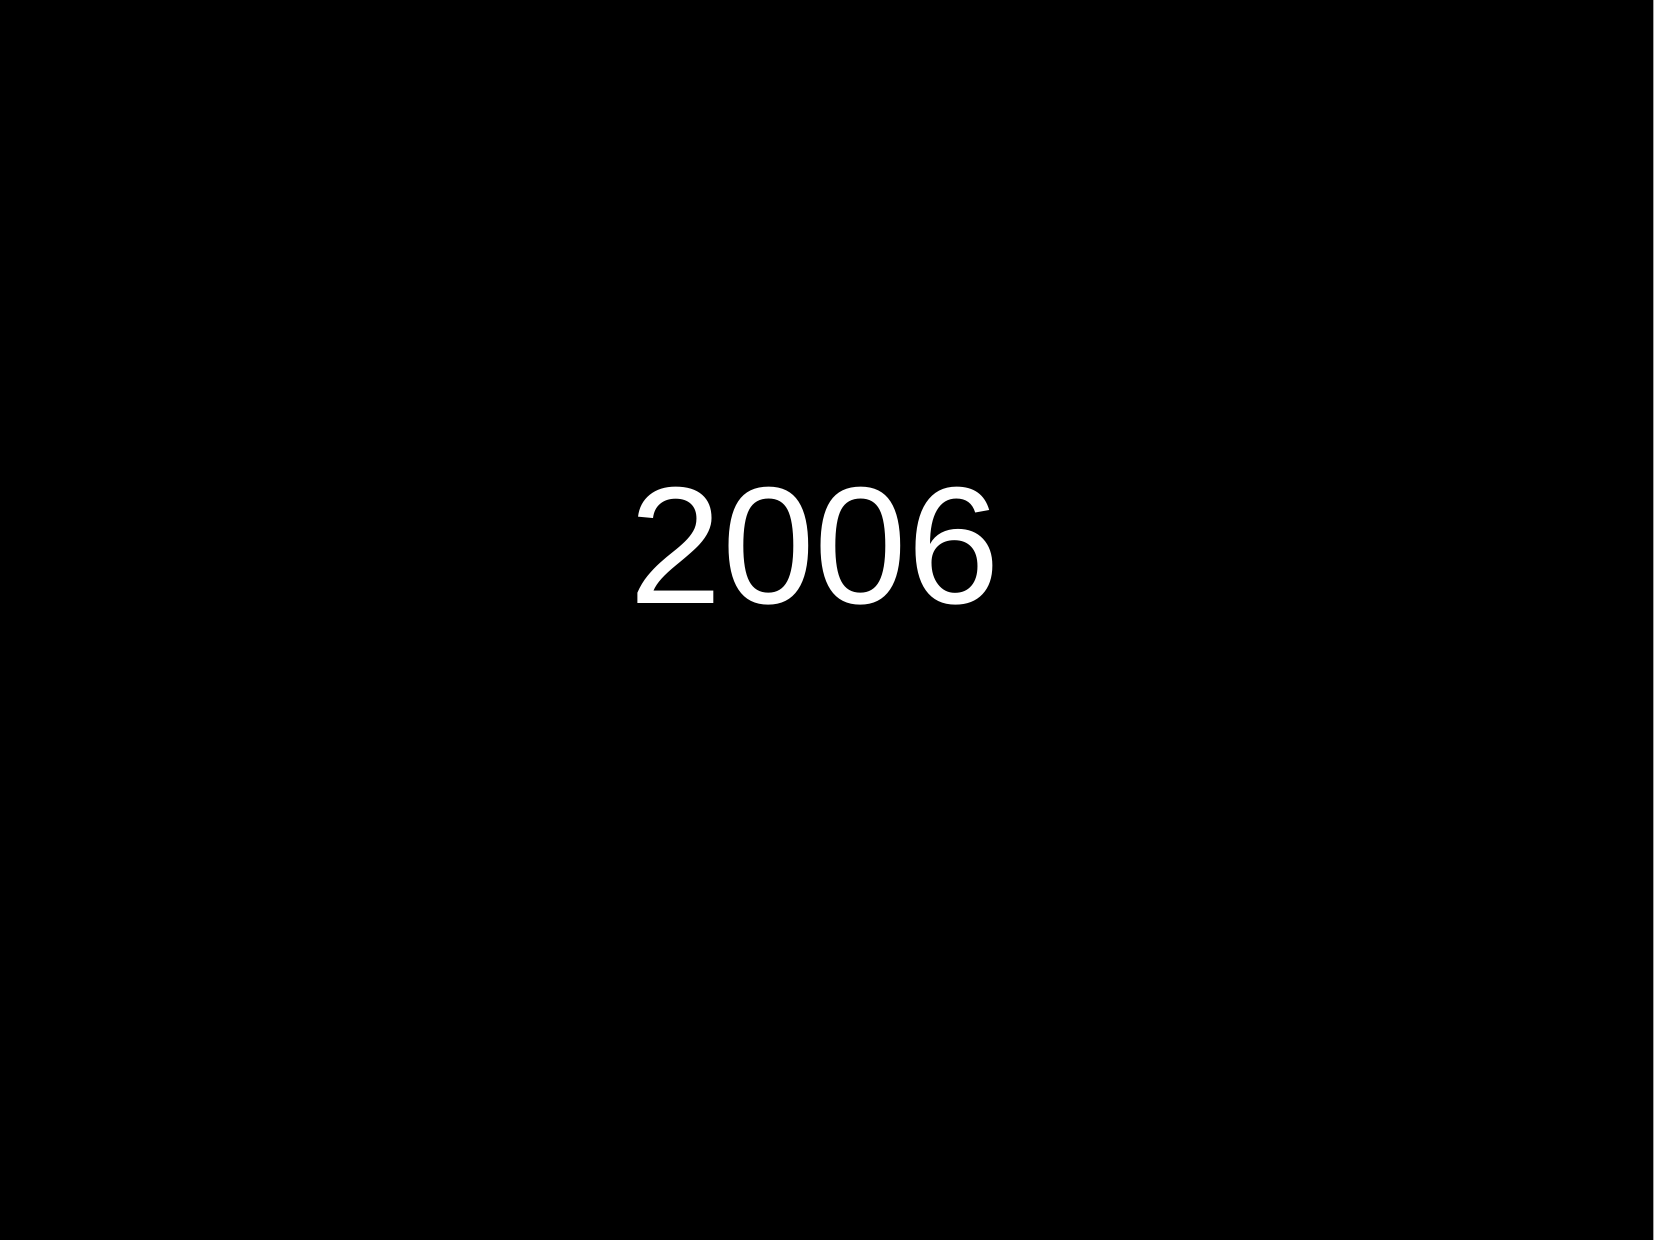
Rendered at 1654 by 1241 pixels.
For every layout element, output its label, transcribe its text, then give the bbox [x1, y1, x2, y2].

title 2006 [70, 421, 1560, 671]
